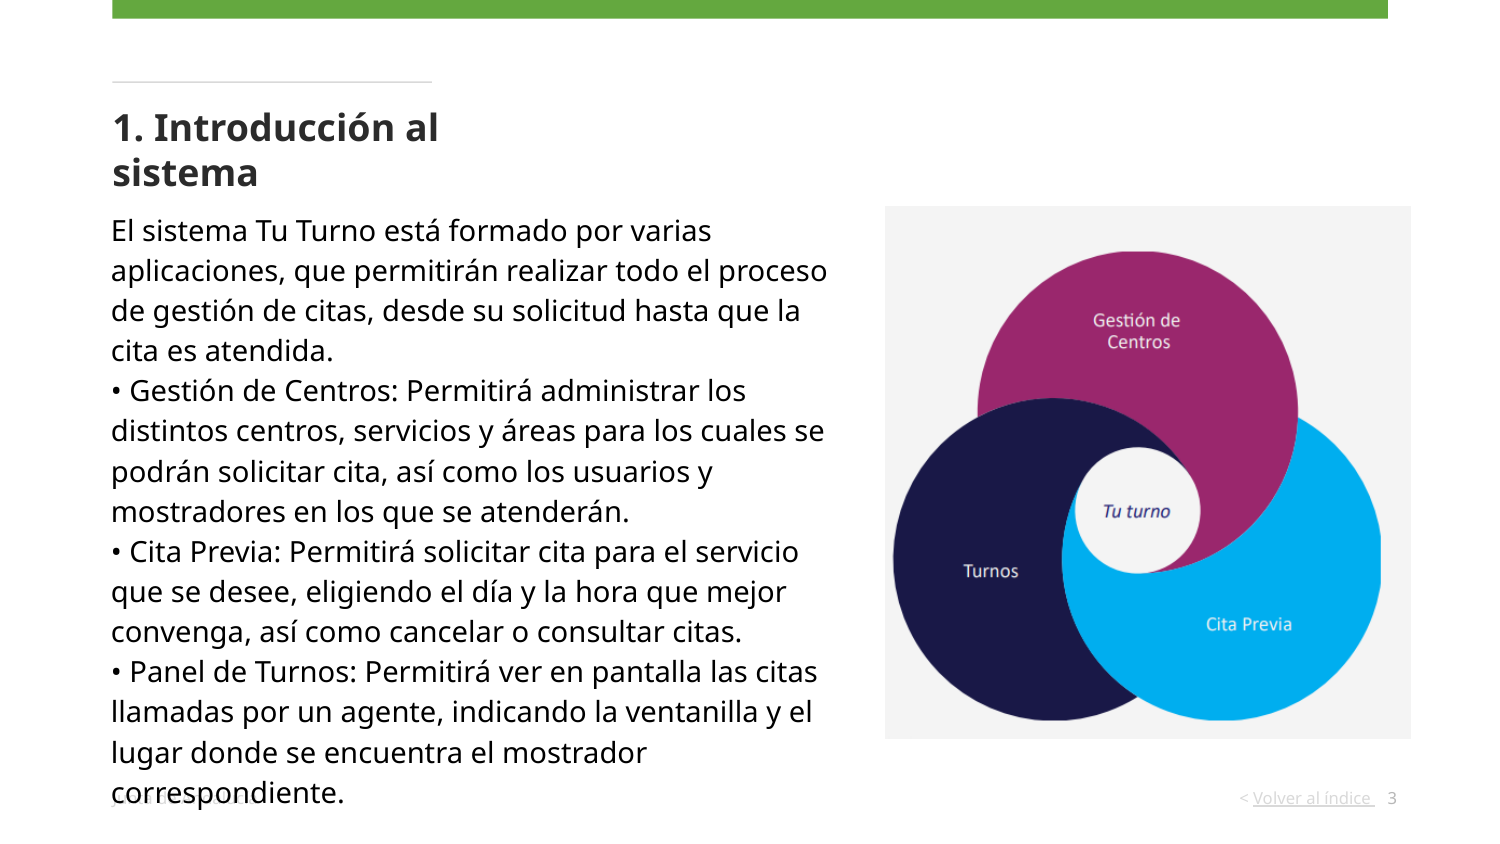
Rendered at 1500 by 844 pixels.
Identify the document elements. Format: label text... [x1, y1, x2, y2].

text_box < Volver al índice [989, 787, 1376, 821]
text_box [112, 0, 1388, 19]
text_box El sistema Tu Turno está formado por varias aplicaciones, que permitirán realizar todo el proceso de gestión de citas, desde su solicitud hasta que la cita es atendida. • Gestión de Centros: Permitirá administrar los distintos centros, servicios y áreas para los cuales se podrán solicitar cita, así como los usuarios y mostradores en los que se atenderán. • Cita Previa: Permitirá solicitar cita para el servicio que se desee, eligiendo el día y la hora que mejor convenga, así como cancelar o consultar citas. • Panel de Turnos: Permitirá ver en pantalla las citas llamadas por un agente, indicando la ventanilla y el lugar donde se encuentra el mostrador correspondiente. [110, 206, 856, 731]
picture [885, 206, 1411, 739]
text_box 1. Introducción al sistema [112, 104, 597, 206]
slide_number <número> [1387, 787, 1478, 844]
